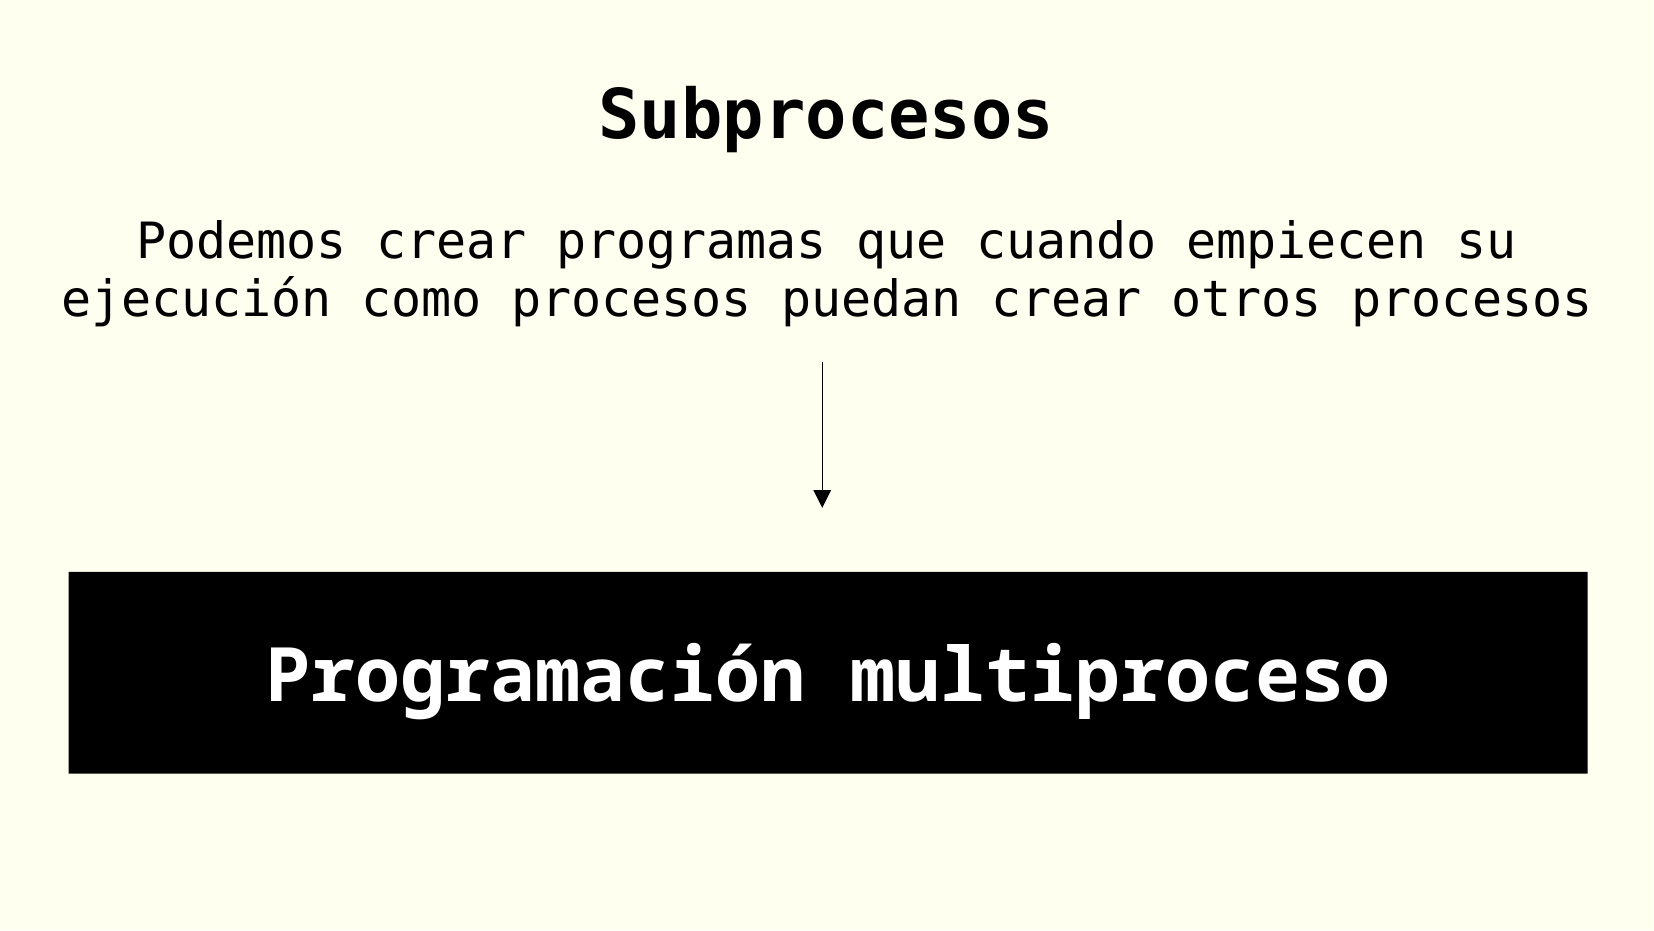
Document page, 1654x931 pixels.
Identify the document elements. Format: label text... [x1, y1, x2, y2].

title Subprocesos [82, 37, 1571, 193]
text_box Podemos crear programas que cuando empiecen su ejecución como procesos puedan crear otros procesos [24, 212, 1629, 329]
text_box Programación multiproceso [68, 571, 1588, 774]
